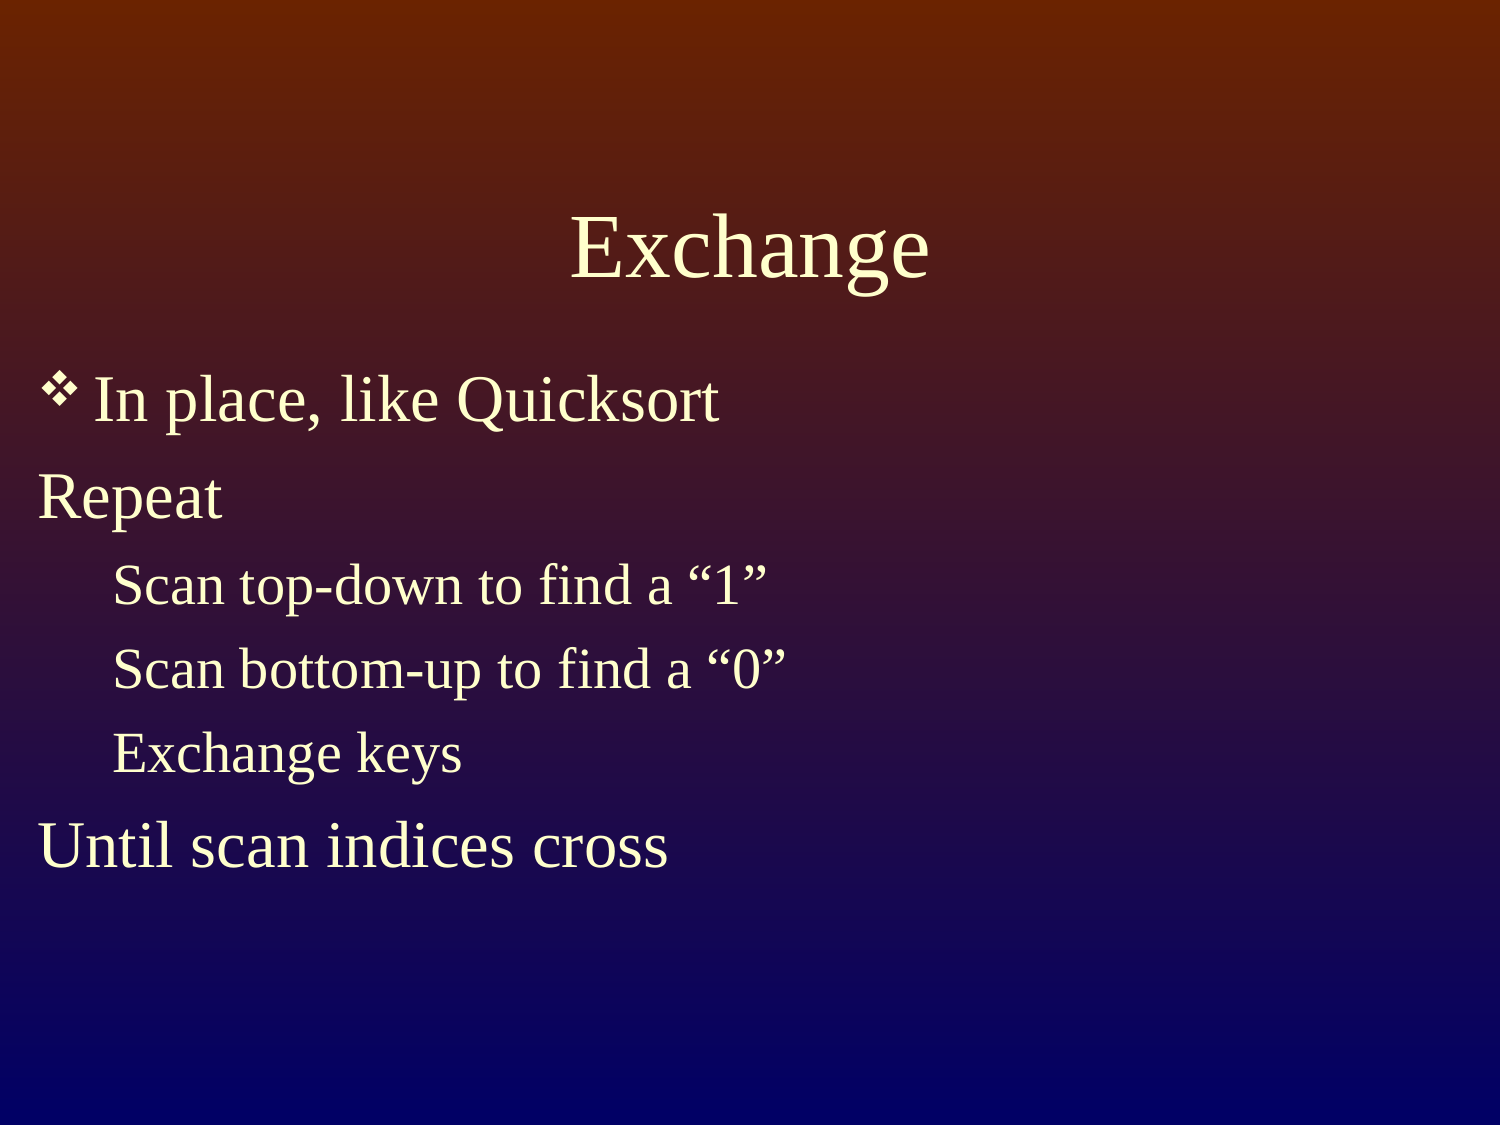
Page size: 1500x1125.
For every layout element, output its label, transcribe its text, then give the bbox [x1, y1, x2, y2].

title Exchange [22, 145, 1480, 336]
list In place, like Quicksort Repeat Scan top-down to find a “1” Scan bottom-up to find a “0” Exchange keys Until scan indices cross [22, 347, 1482, 1026]
